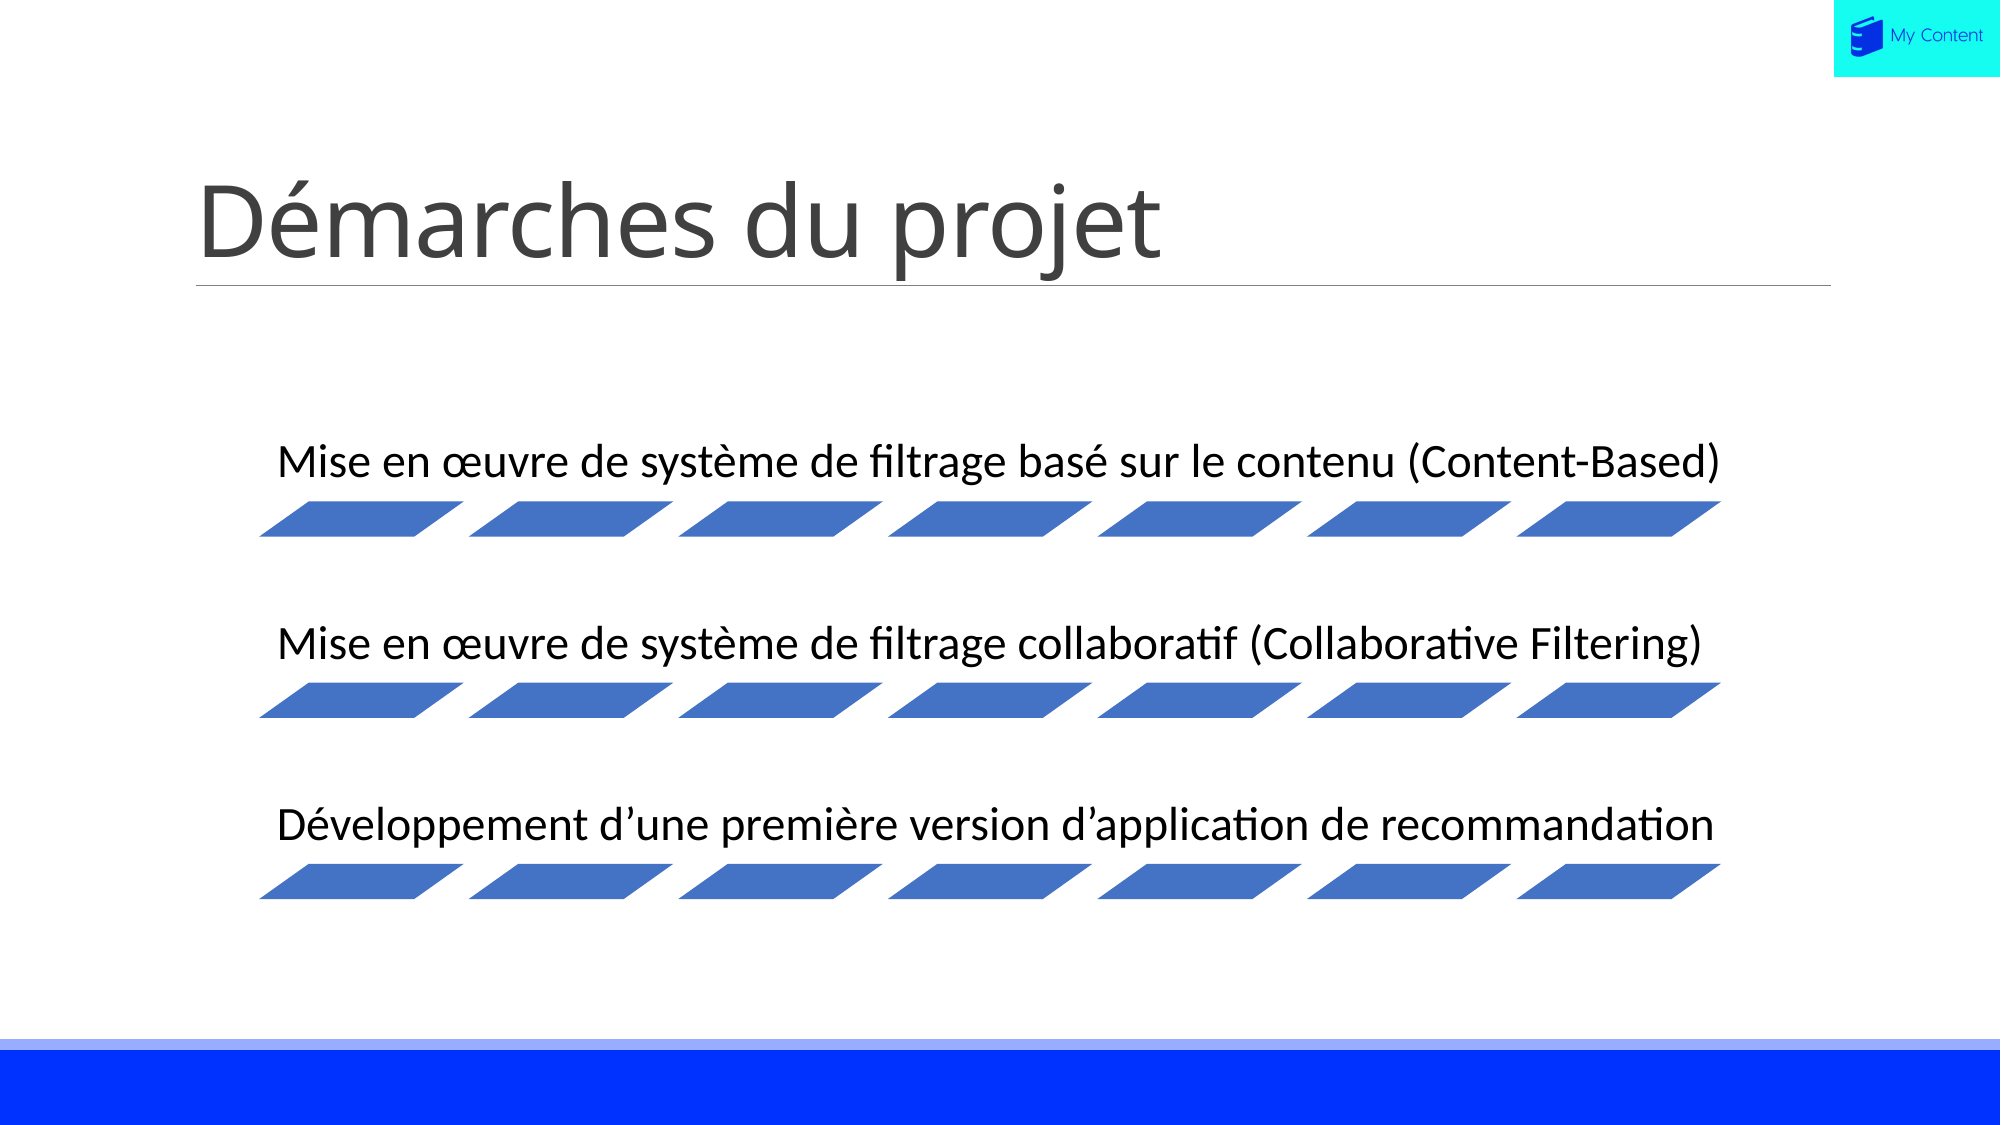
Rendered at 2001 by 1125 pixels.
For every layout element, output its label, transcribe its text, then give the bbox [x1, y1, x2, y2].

text_box [1310, 502, 1509, 536]
text_box [891, 502, 1090, 536]
text_box [262, 502, 461, 536]
picture [1834, 0, 2000, 77]
text_box [471, 502, 670, 536]
text_box [471, 864, 670, 898]
text_box [1100, 502, 1299, 536]
text_box [681, 502, 880, 536]
text_box [1519, 864, 1718, 898]
text_box [1310, 864, 1509, 898]
title Démarches du projet [180, 47, 1831, 286]
text_box [262, 864, 461, 898]
text_box [1310, 683, 1509, 717]
text_box [471, 683, 670, 717]
text_box Mise en œuvre de système de filtrage basé sur le contenu (Content-Based) [262, 367, 1748, 503]
text_box [1100, 683, 1299, 717]
text_box [681, 864, 880, 898]
text_box [681, 683, 880, 717]
text_box [1100, 864, 1299, 898]
text_box [1519, 502, 1718, 536]
text_box Développement d’une première version d’application de recommandation [262, 729, 1748, 866]
text_box [1519, 683, 1718, 717]
text_box [891, 683, 1090, 717]
text_box [262, 683, 461, 717]
text_box [891, 864, 1090, 898]
text_box Mise en œuvre de système de filtrage collaboratif (Collaborative Filtering) [262, 548, 1748, 684]
